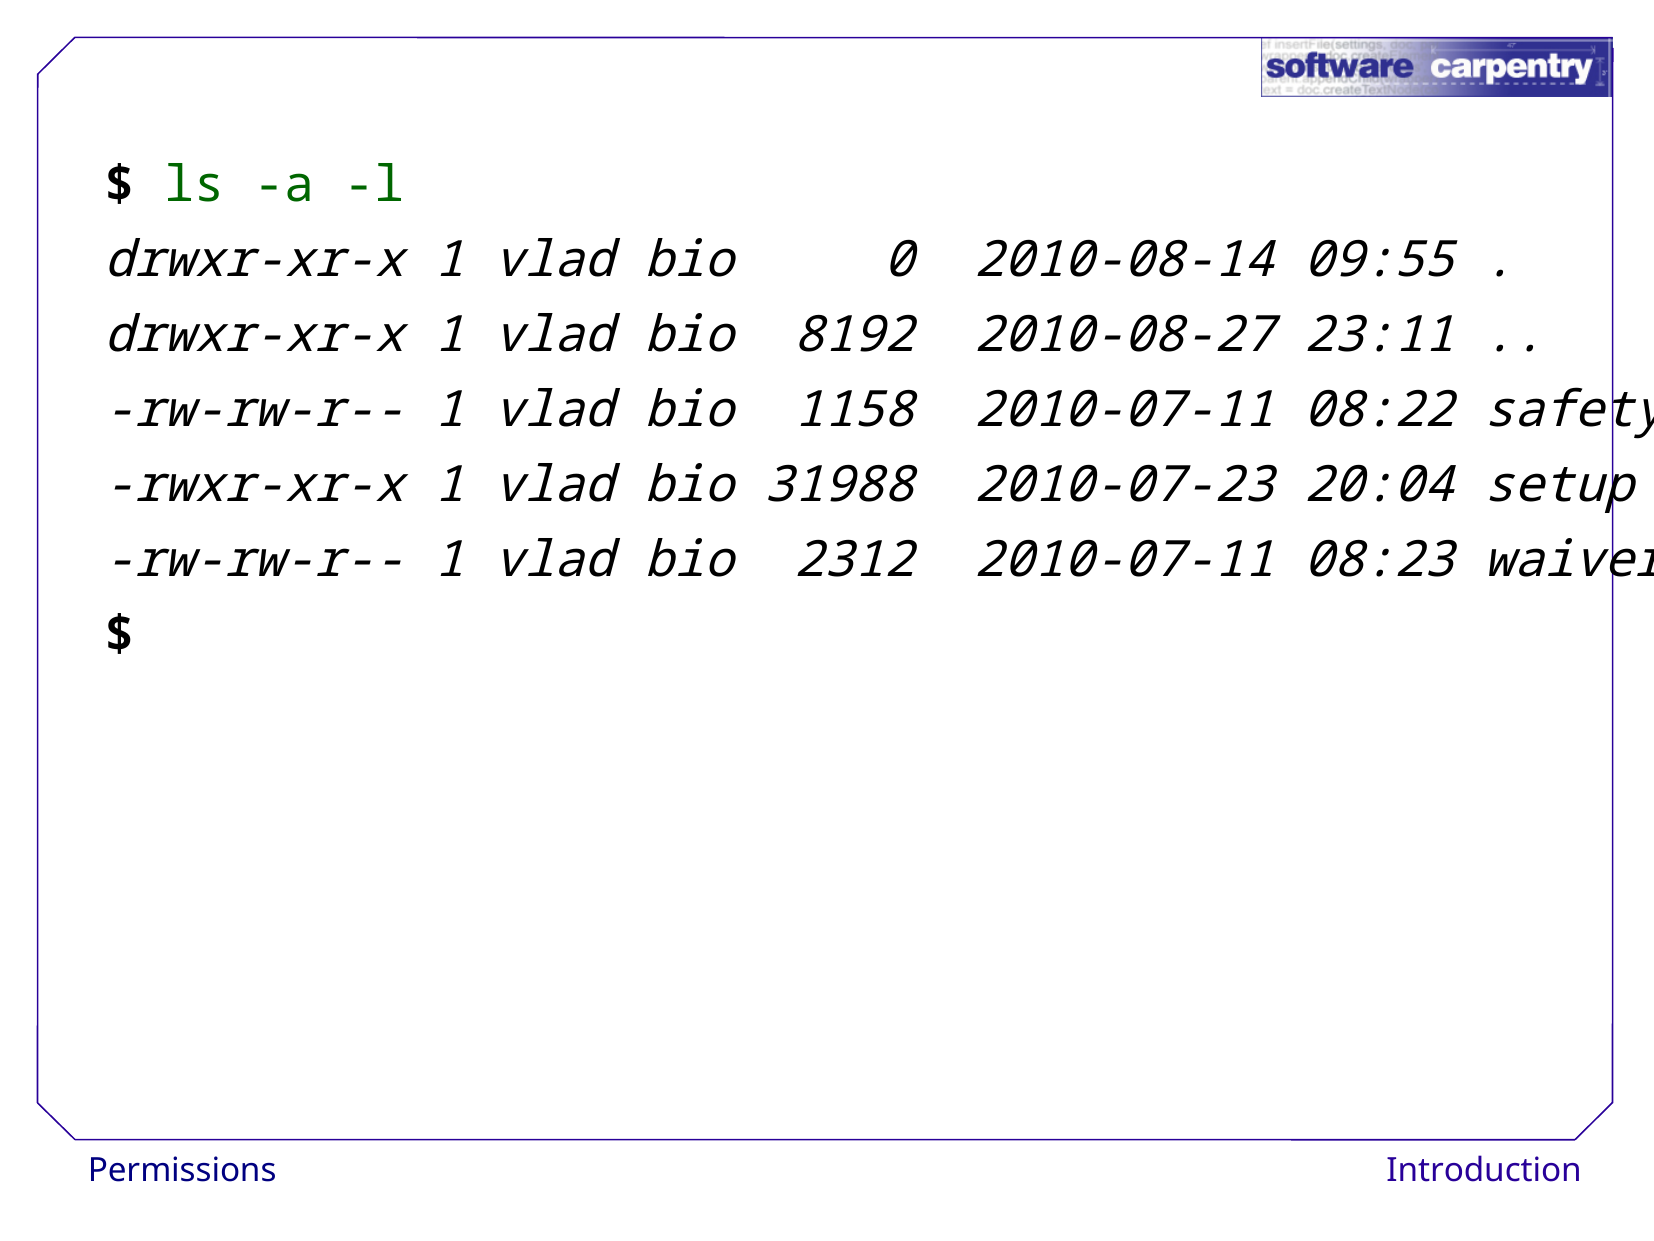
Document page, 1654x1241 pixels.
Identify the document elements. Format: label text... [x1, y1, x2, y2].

text_box $ ls -a -l drwxr-xr-x 1 vlad bio 0 2010-08-14 09:55 . drwxr-xr-x 1 vlad bio 8192 2010-08-27 23:11 .. -rw-rw-r-- 1 vlad bio 1158 2010-07-11 08:22 safety.txt -rwxr-xr-x 1 vlad bio 31988 2010-07-23 20:04 setup -rw-rw-r-- 1 vlad bio 2312 2010-07-11 08:23 waiver.txt $ [89, 128, 1512, 1131]
picture [1261, 39, 1613, 97]
